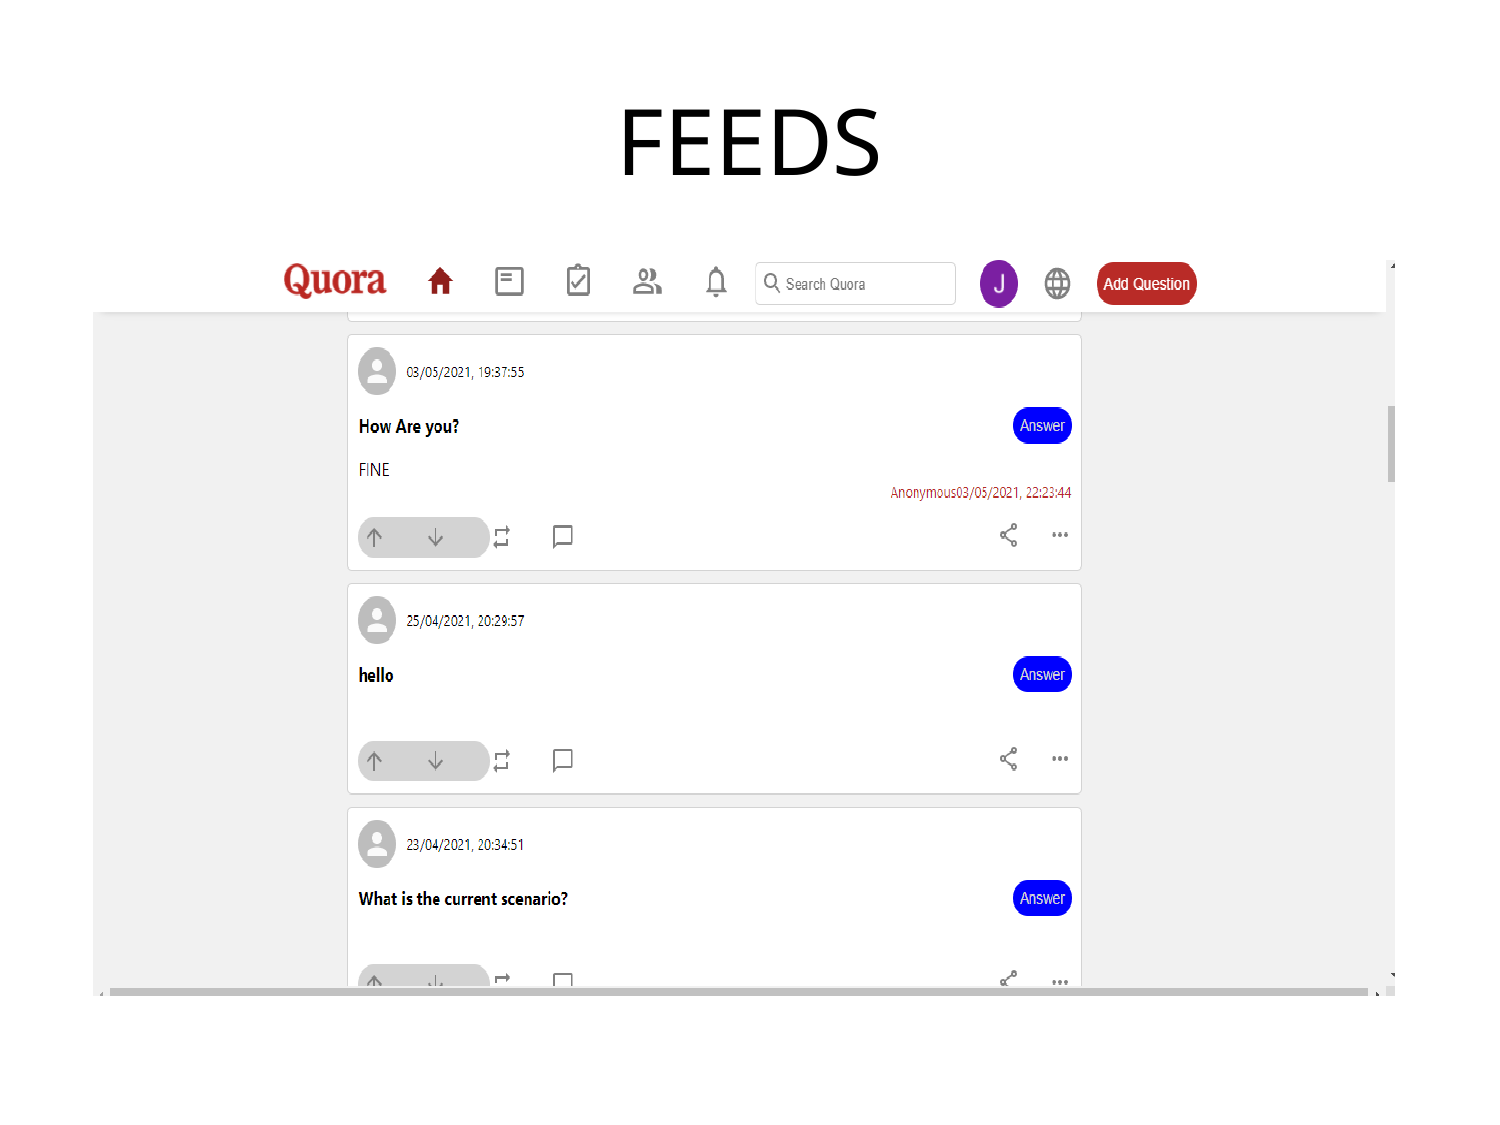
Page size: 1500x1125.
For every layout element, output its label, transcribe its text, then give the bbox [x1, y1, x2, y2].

picture [93, 260, 1395, 997]
title FEEDS [75, 45, 1425, 233]
